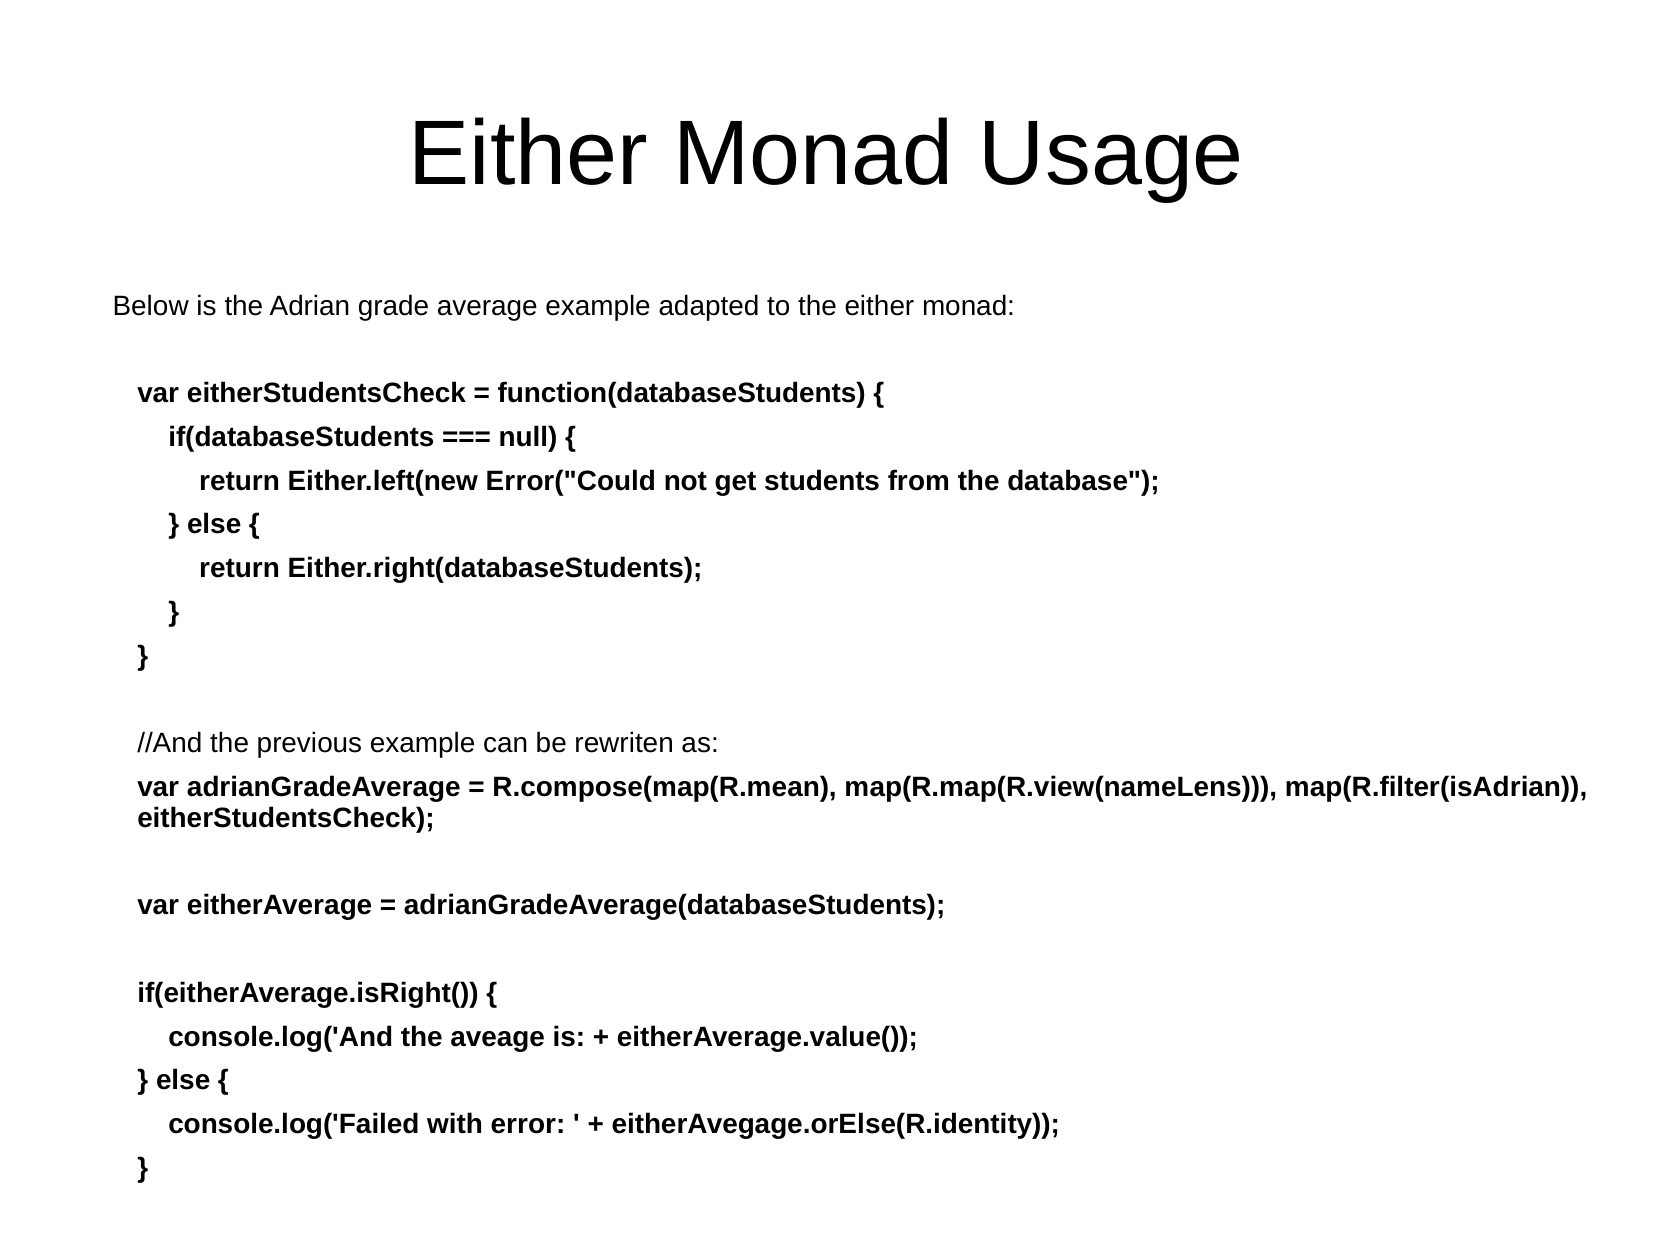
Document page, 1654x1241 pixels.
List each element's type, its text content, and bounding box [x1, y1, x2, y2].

title Either Monad Usage [82, 49, 1571, 257]
list Below is the Adrian grade average example adapted to the either monad: var eitherStudentsCheck = function(databaseStudents) { if(databaseStudents === null) { return Either.left(new Error("Could not get students from the database"); } else { return Either.right(databaseStudents); } } //And the previous example can be rewriten as: var adrianGradeAverage = R.compose(map(R.mean), map(R.map(R.view(nameLens))), map(R.filter(isAdrian)), eitherStudentsCheck); var eitherAverage = adrianGradeAverage(databaseStudents); if(eitherAverage.isRight()) { console.log('And the aveage is: + eitherAverage.value()); } else { console.log('Failed with error: ' + eitherAvegage.orElse(R.identity)); } [82, 290, 1619, 1193]
